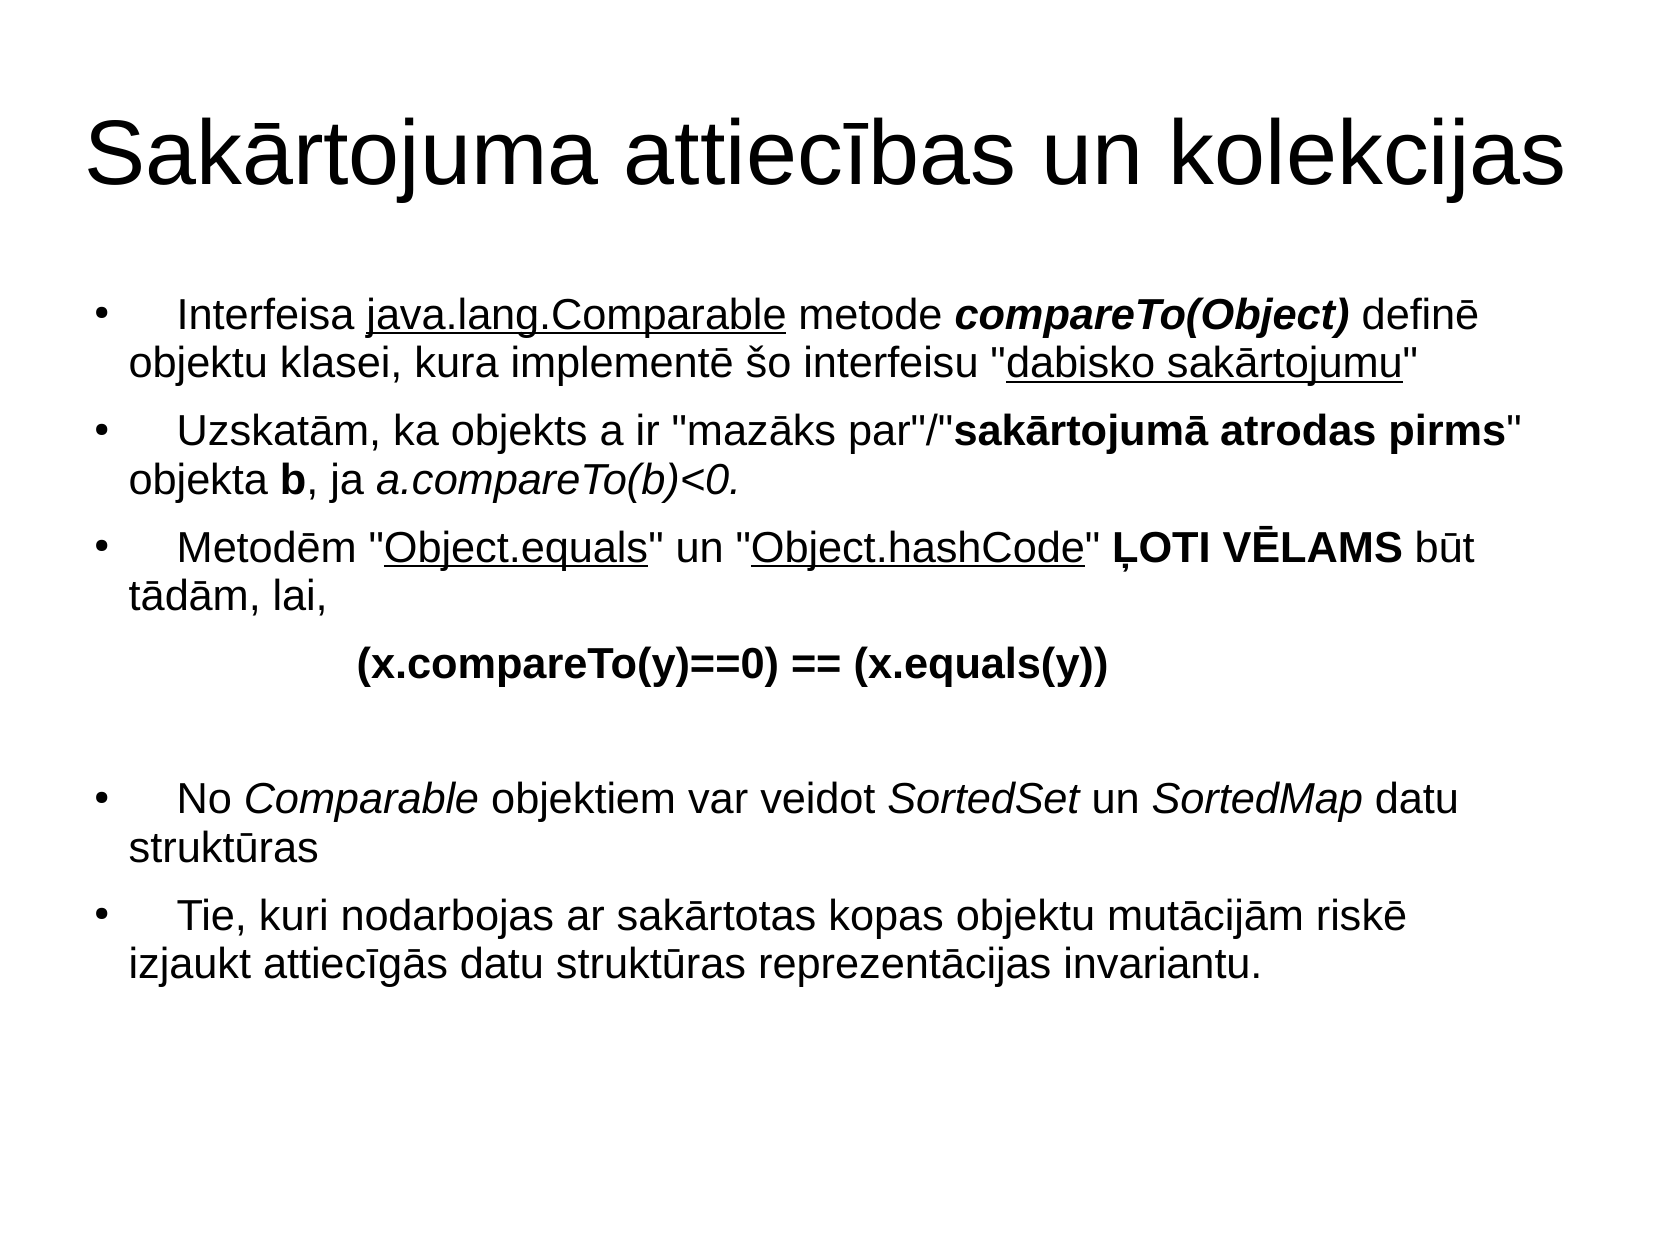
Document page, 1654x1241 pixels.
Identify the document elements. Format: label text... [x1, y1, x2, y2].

title Sakārtojuma attiecības un kolekcijas [82, 49, 1571, 257]
list Interfeisa java.lang.Comparable metode compareTo(Object) definē objektu klasei, kura implementē šo interfeisu "dabisko sakārtojumu" Uzskatām, ka objekts a ir "mazāks par"/"sakārtojumā atrodas pirms" objekta b, ja a.compareTo(b)<0. Metodēm "Object.equals" un "Object.hashCode" ĻOTI VĒLAMS būt tādām, lai, (x.compareTo(y)==0) == (x.equals(y)) No Comparable objektiem var veidot SortedSet un SortedMap datu struktūras Tie, kuri nodarbojas ar sakārtotas kopas objektu mutācijām riskē izjaukt attiecīgās datu struktūras reprezentācijas invariantu. [82, 290, 1538, 1010]
